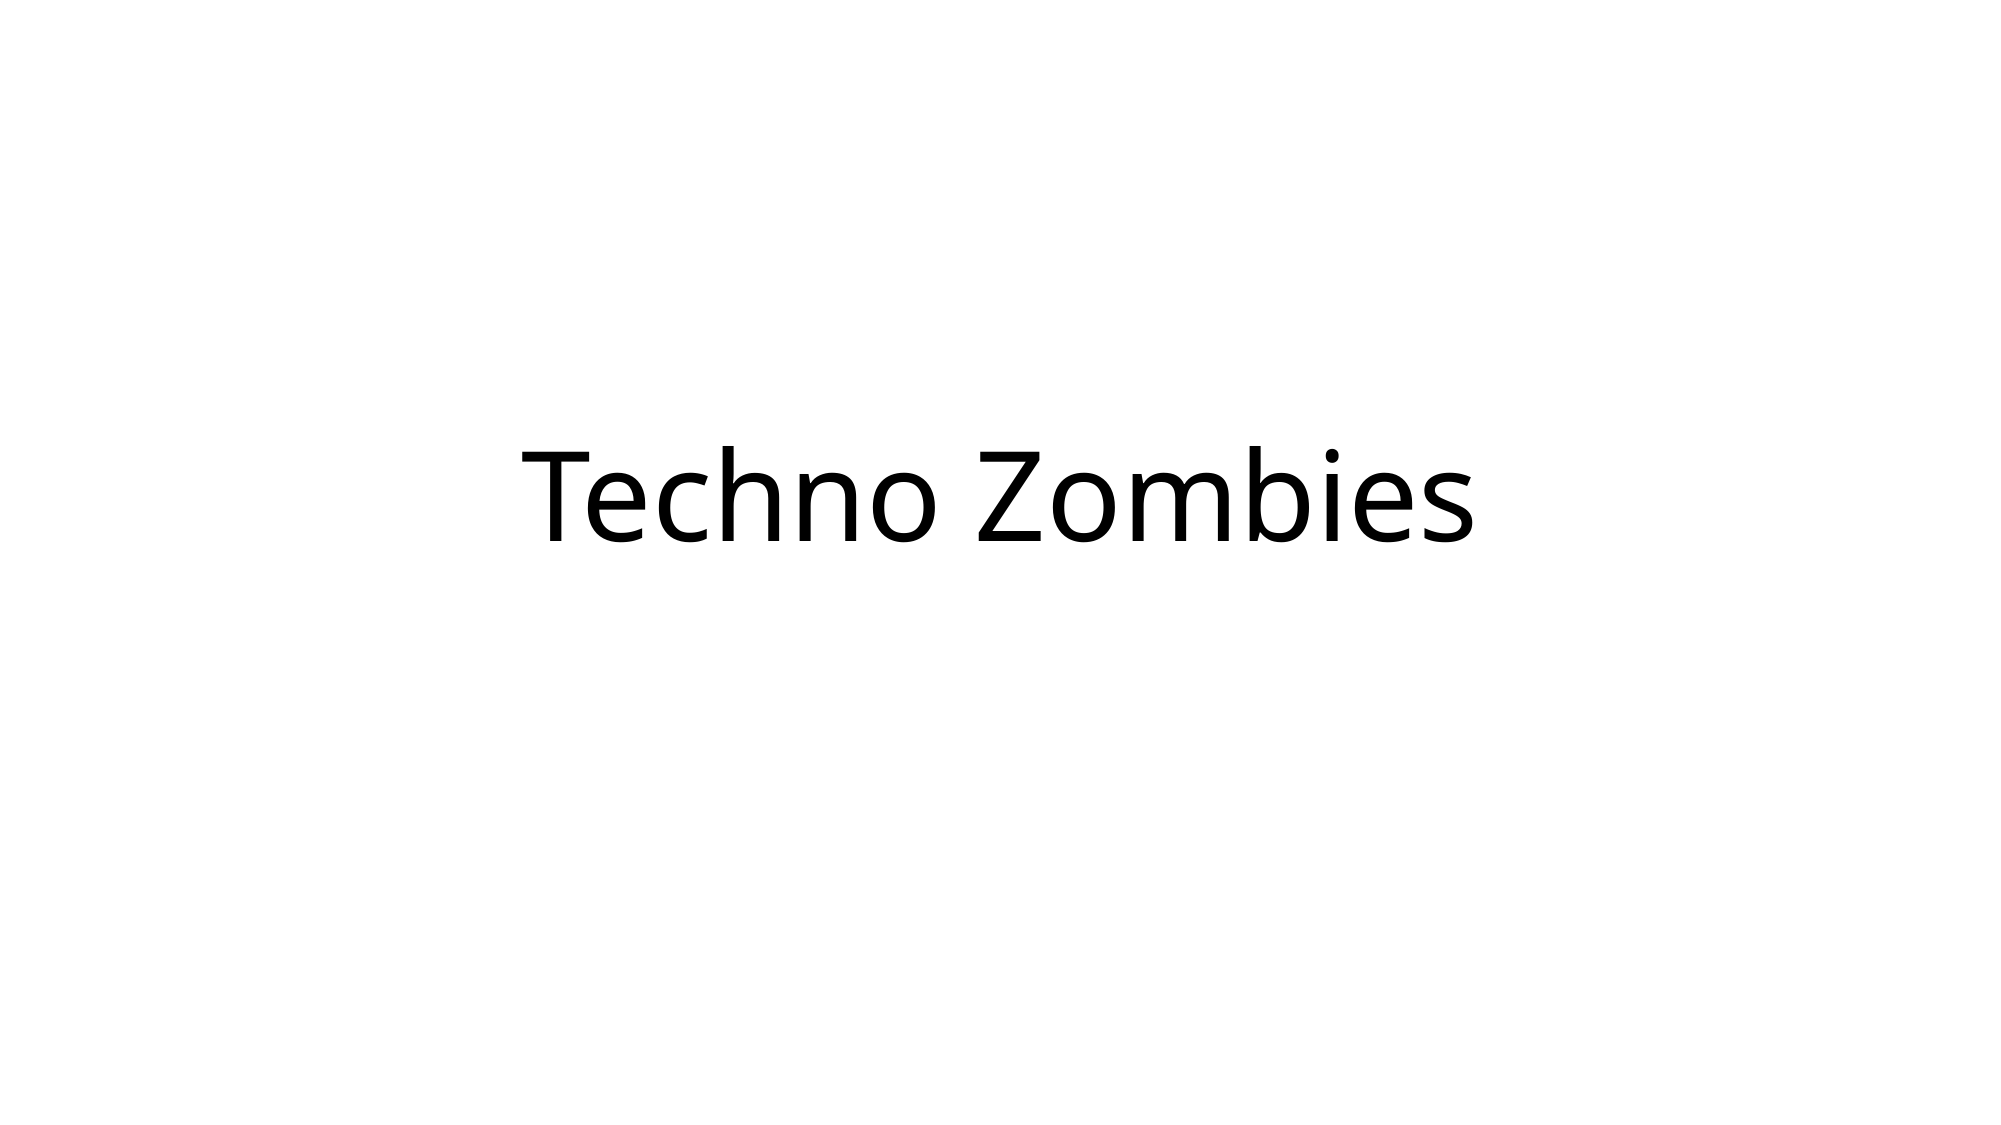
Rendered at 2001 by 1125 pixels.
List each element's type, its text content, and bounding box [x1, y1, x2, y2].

title Techno Zombies [249, 184, 1750, 576]
